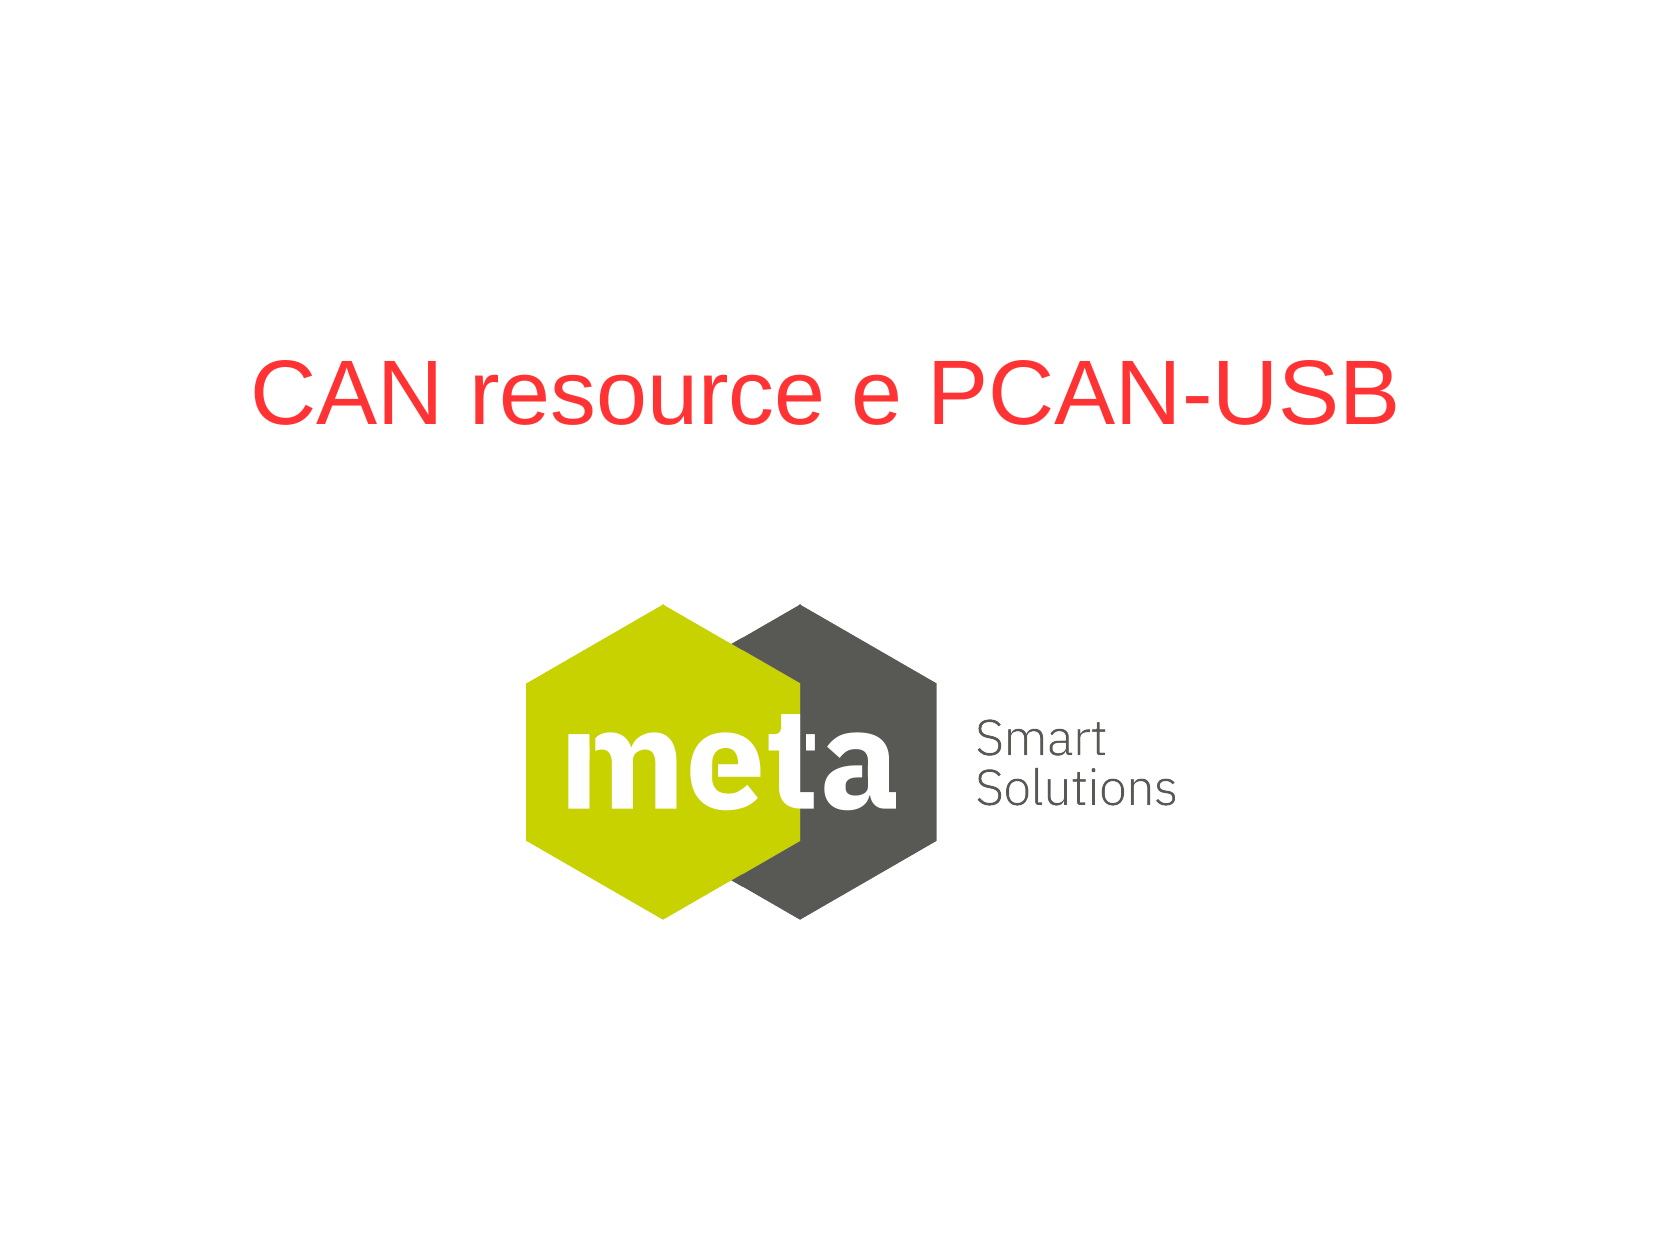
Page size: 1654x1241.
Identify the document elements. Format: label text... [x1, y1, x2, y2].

title CAN resource e PCAN-USB [82, 289, 1571, 497]
picture [526, 604, 1175, 920]
